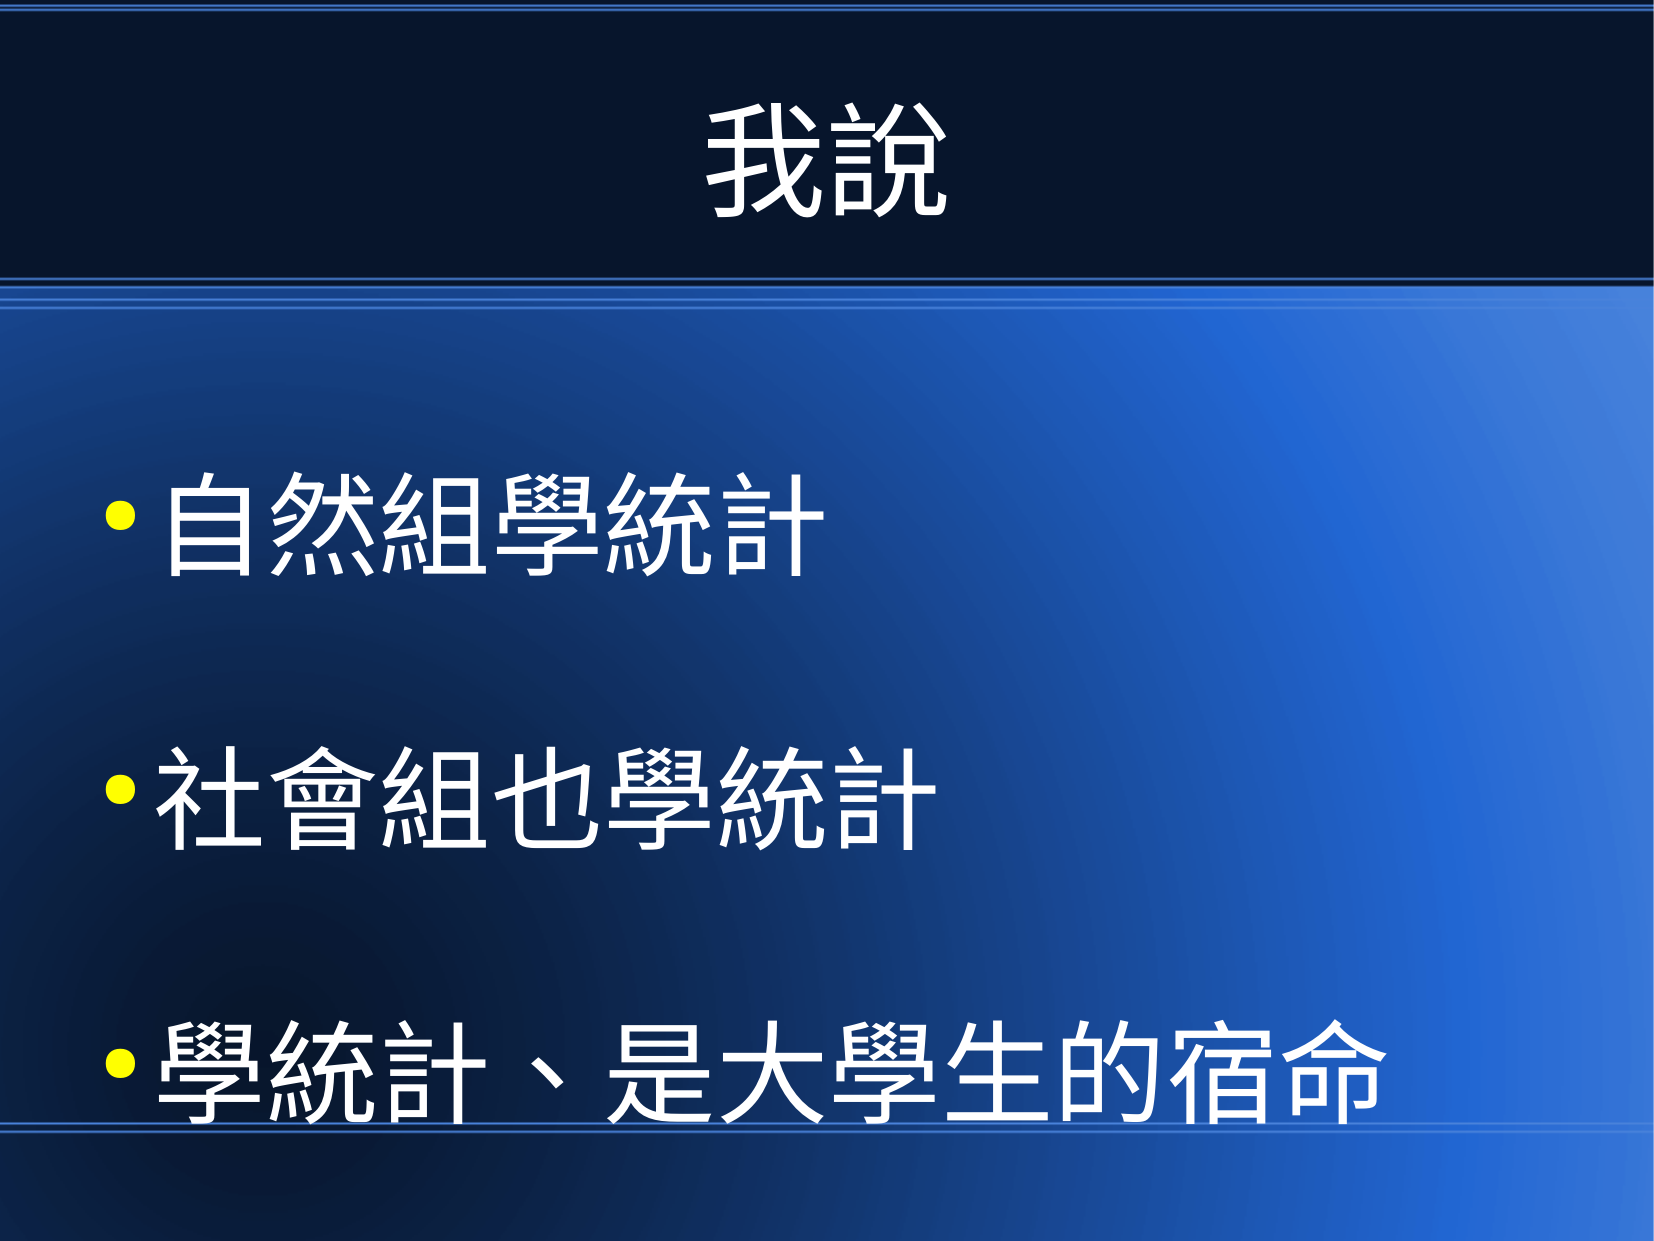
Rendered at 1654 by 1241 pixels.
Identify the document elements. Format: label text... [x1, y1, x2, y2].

title 我說 [82, 49, 1571, 257]
picture [0, 0, 1654, 1241]
list 自然組學統計 社會組也學統計 學統計、是大學生的宿命 [82, 355, 1571, 1241]
